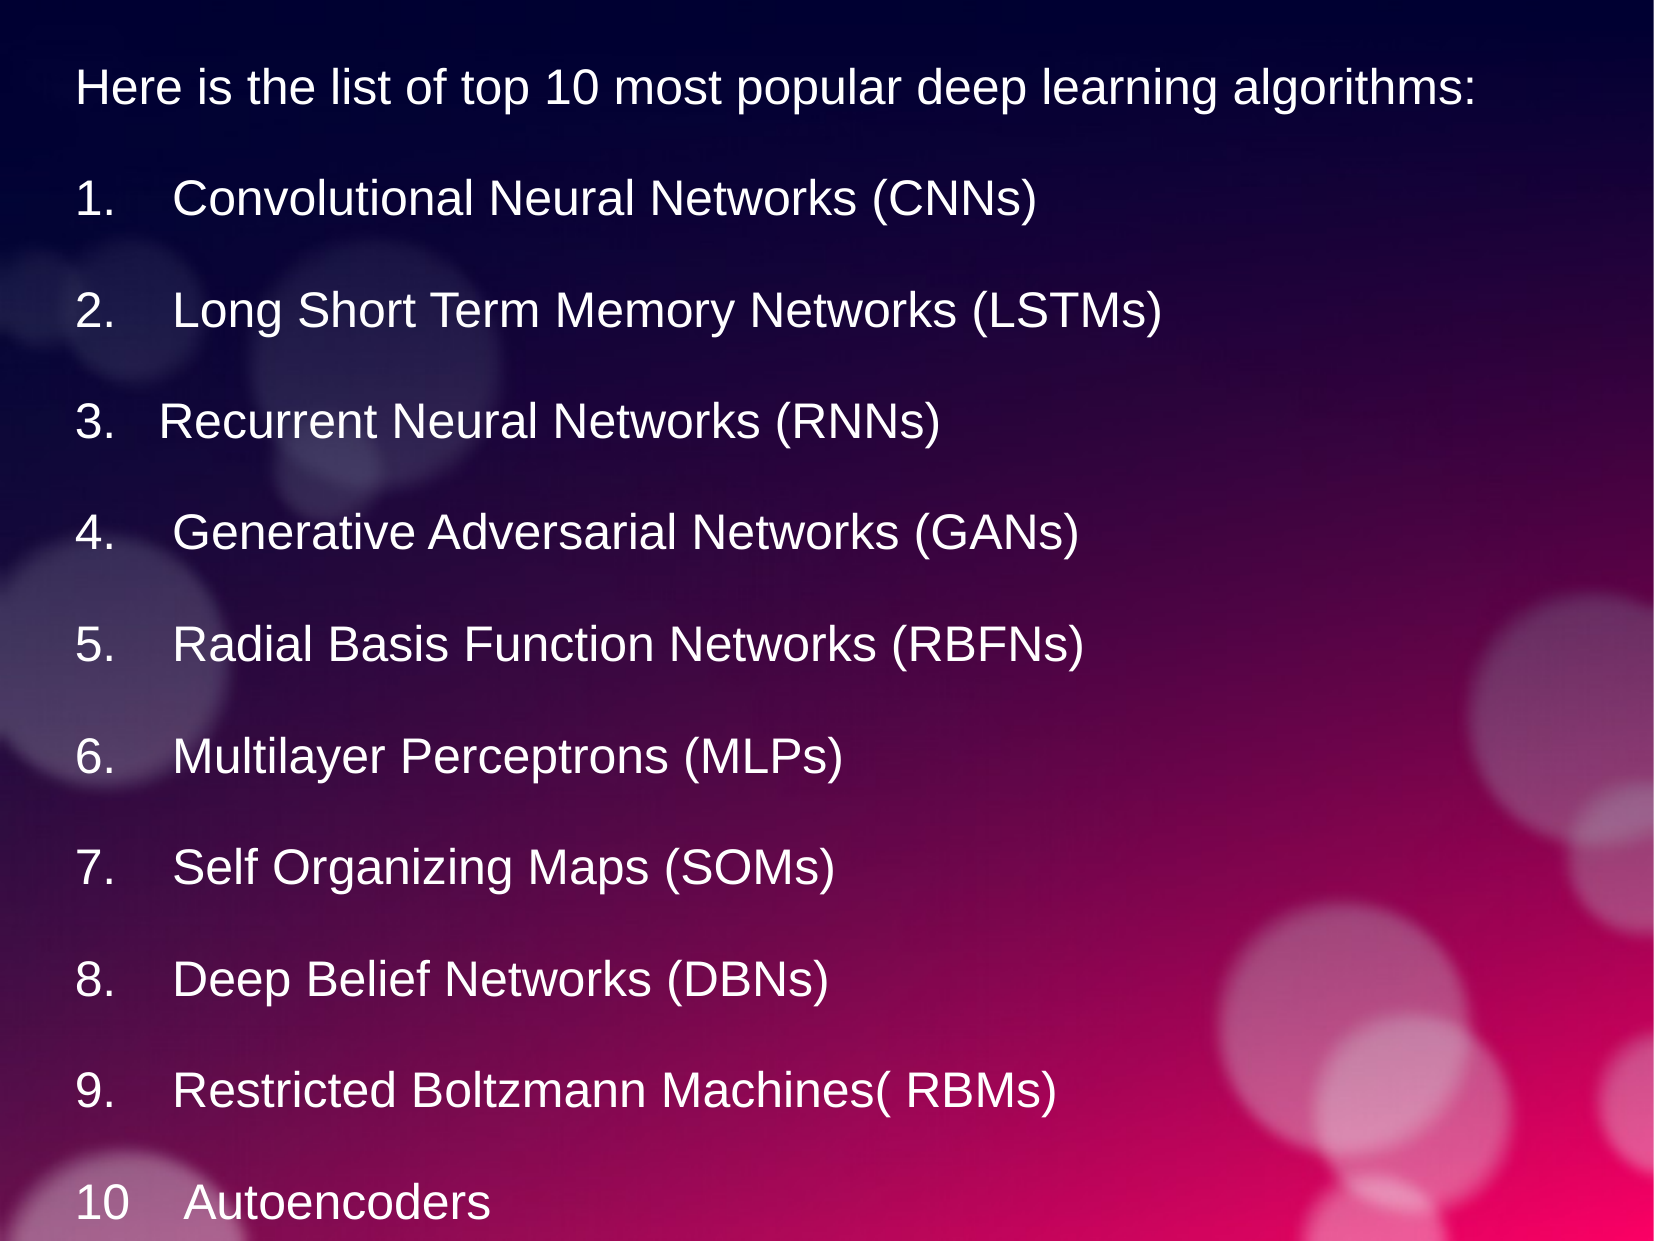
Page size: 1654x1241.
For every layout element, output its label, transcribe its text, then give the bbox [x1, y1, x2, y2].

text_box Here is the list of top 10 most popular deep learning algorithms: 1. Convolutional Neural Networks (CNNs) 2. Long Short Term Memory Networks (LSTMs) 3. Recurrent Neural Networks (RNNs) 4. Generative Adversarial Networks (GANs) 5. Radial Basis Function Networks (RBFNs) 6. Multilayer Perceptrons (MLPs) 7. Self Organizing Maps (SOMs) 8. Deep Belief Networks (DBNs) 9. Restricted Boltzmann Machines( RBMs) 10 Autoencoders [60, 51, 1606, 1241]
picture [0, 0, 1654, 1241]
